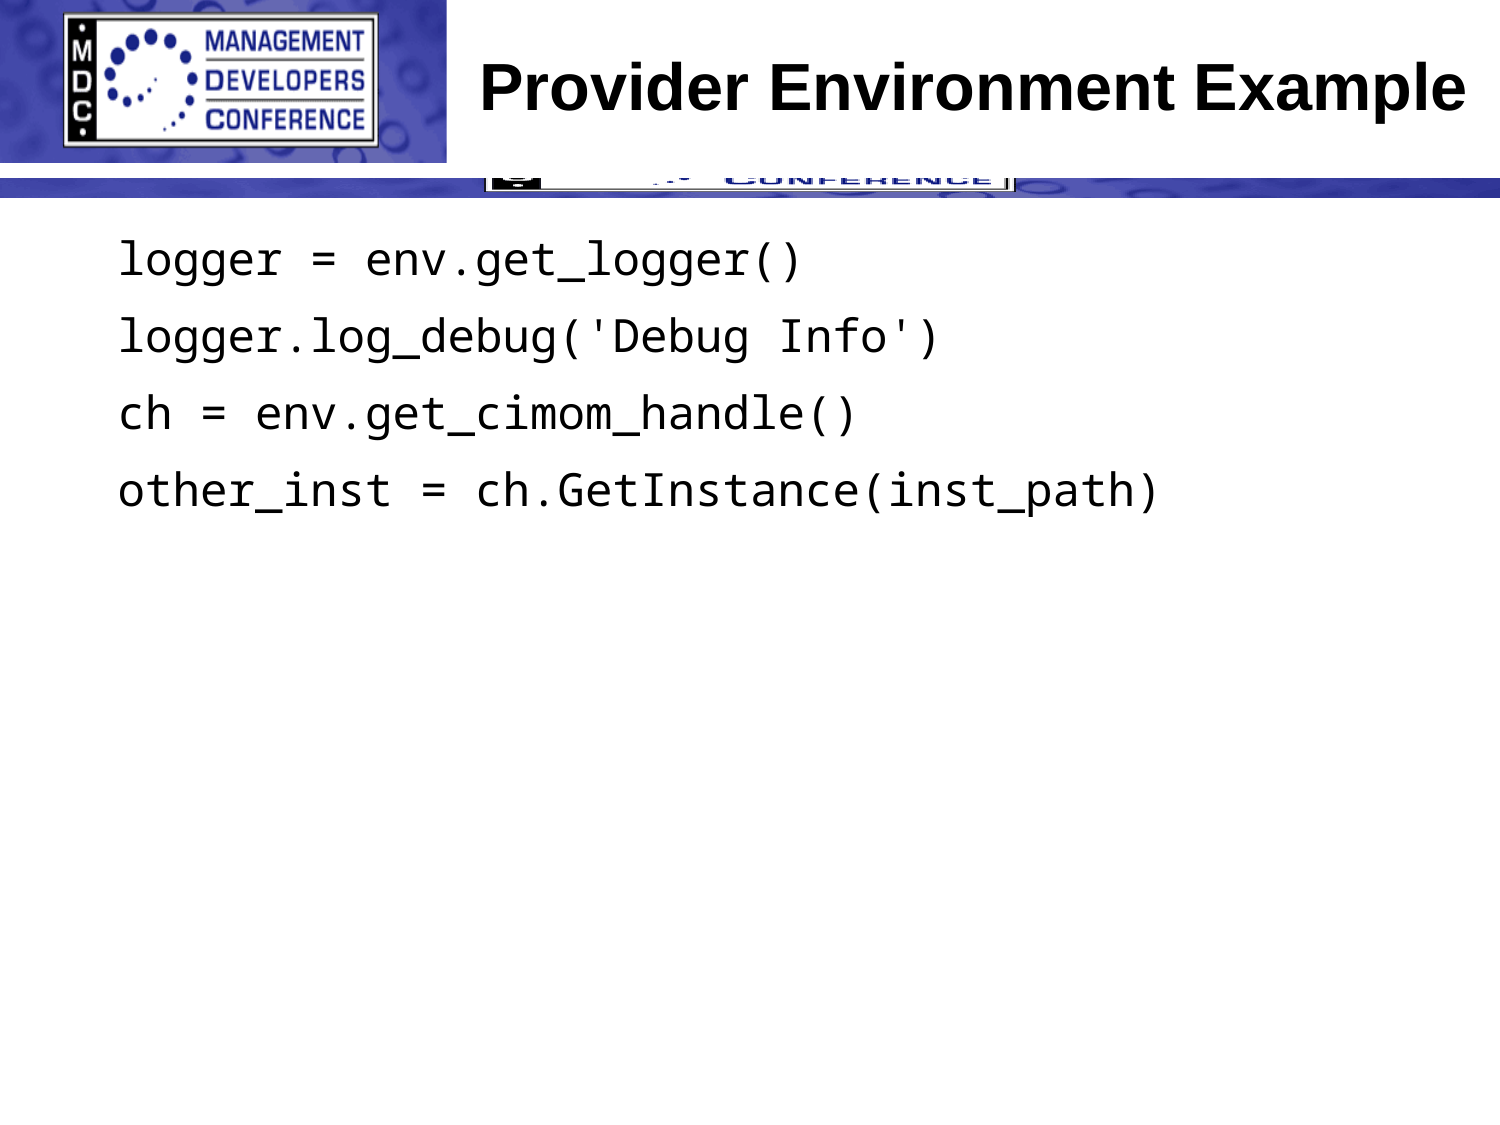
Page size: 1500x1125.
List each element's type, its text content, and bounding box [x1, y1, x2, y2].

picture [0, 0, 447, 163]
title Provider Environment Example [447, 0, 1500, 176]
list logger = env.get_logger() logger.log_debug('Debug Info') ch = env.get_cimom_handle() other_inst = ch.GetInstance(inst_path) [42, 226, 1433, 969]
picture [0, 178, 1500, 198]
